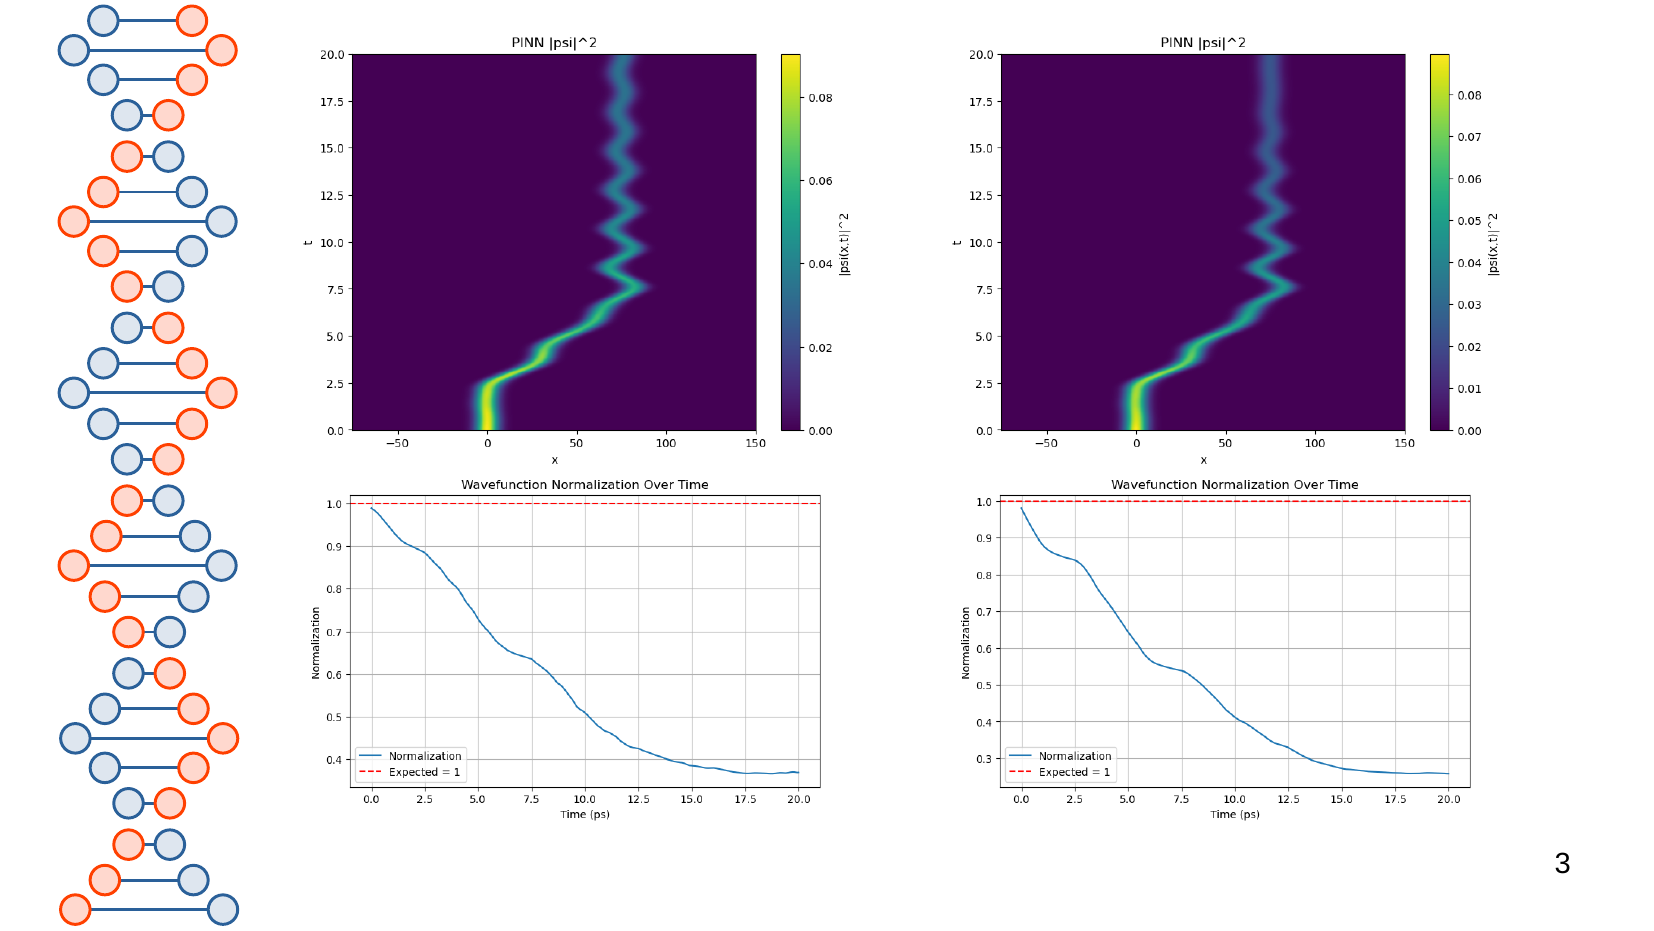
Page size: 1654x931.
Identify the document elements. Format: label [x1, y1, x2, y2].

picture [944, 29, 1506, 827]
picture [295, 29, 857, 827]
